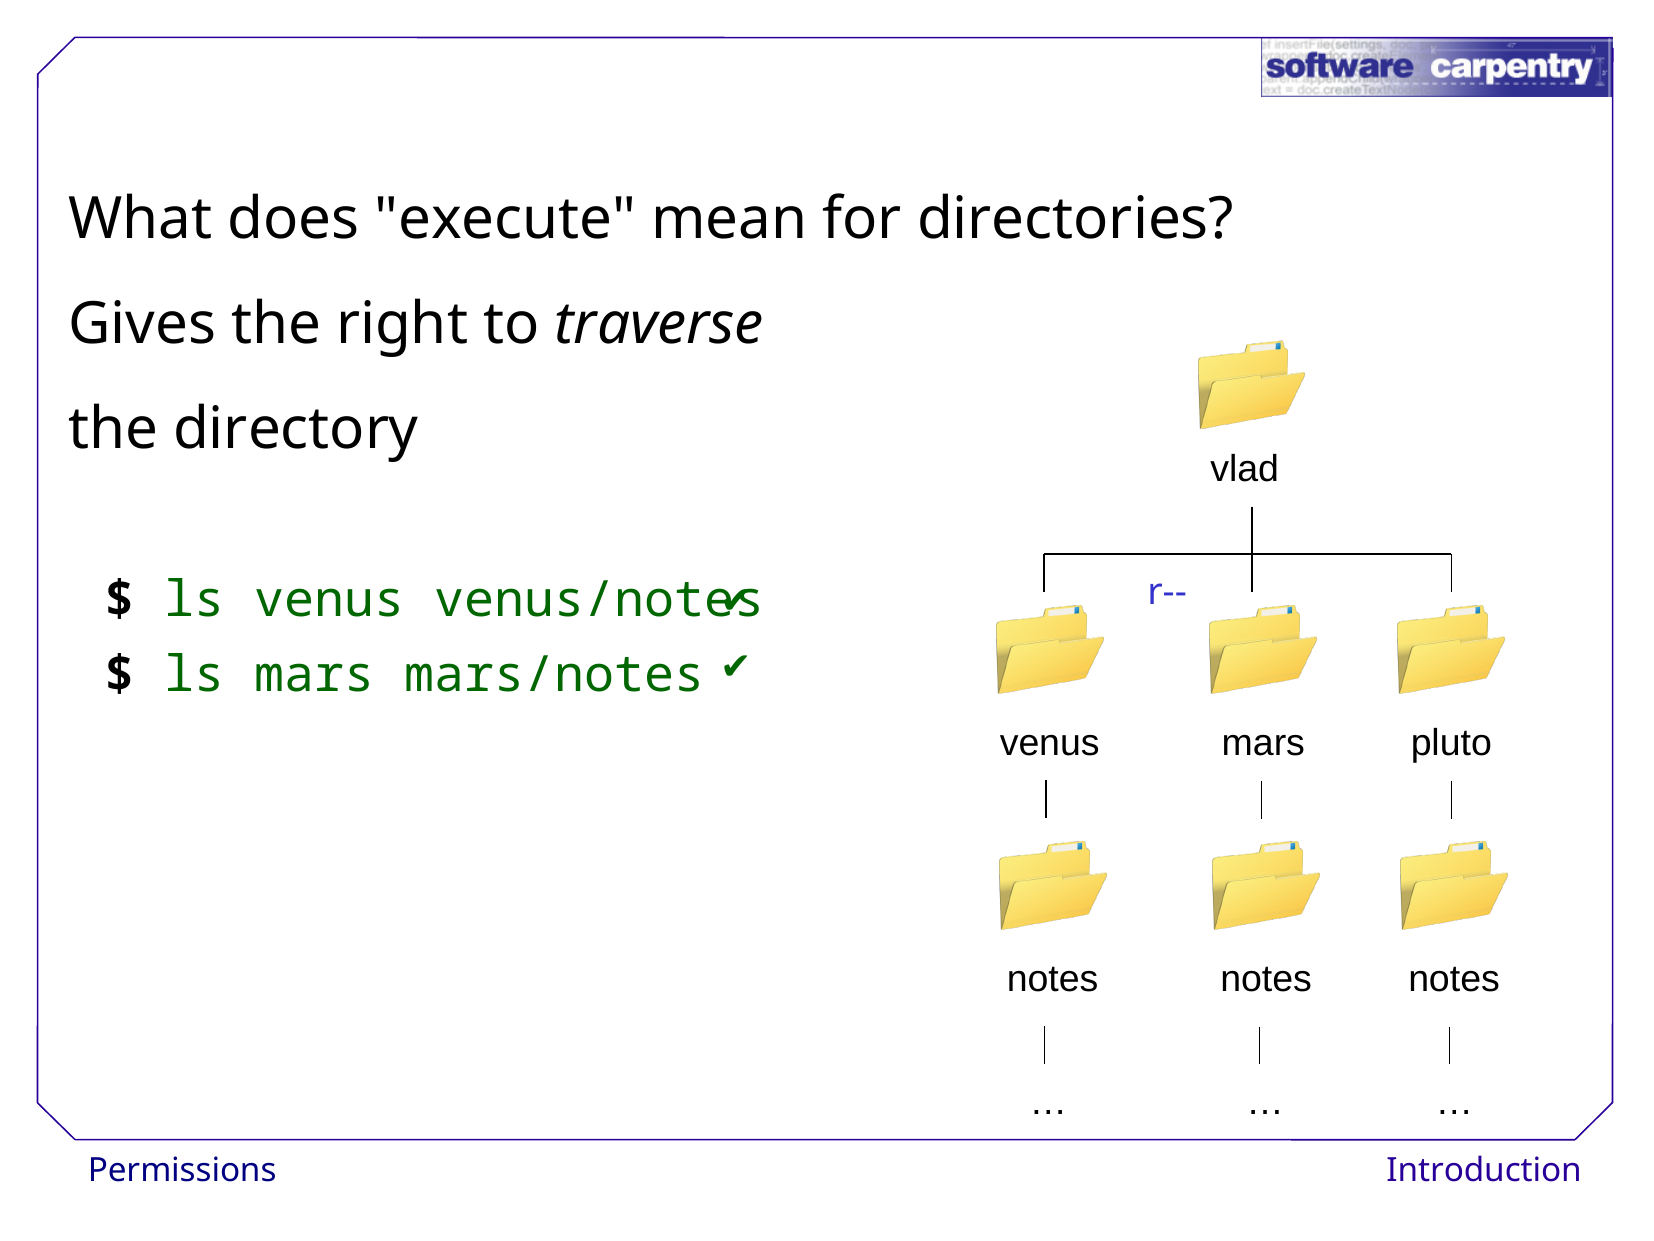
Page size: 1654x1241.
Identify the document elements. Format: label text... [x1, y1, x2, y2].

text_box mars [1206, 714, 1320, 773]
text_box notes [1205, 950, 1327, 1008]
text_box … [1231, 1073, 1299, 1131]
picture [1205, 591, 1321, 707]
text_box notes [991, 950, 1114, 1008]
text_box $ ls venus venus/notes $ ls mars mars/notes [89, 544, 790, 1131]
text_box … [1420, 1073, 1489, 1131]
picture [1261, 39, 1613, 97]
text_box ✔ [705, 572, 767, 630]
picture [995, 827, 1111, 943]
text_box What does "execute" mean for directories? Gives the right to traverse the directory [53, 138, 1399, 469]
picture [992, 591, 1108, 707]
text_box pluto [1395, 714, 1507, 773]
picture [1194, 327, 1309, 442]
picture [1396, 827, 1512, 943]
picture [1393, 591, 1509, 707]
text_box vlad [1195, 442, 1294, 498]
text_box r-- [1132, 563, 1202, 621]
picture [1208, 827, 1324, 943]
text_box ✔ [705, 638, 767, 696]
text_box … [1014, 1073, 1083, 1131]
text_box notes [1393, 950, 1515, 1008]
text_box venus [984, 714, 1115, 773]
